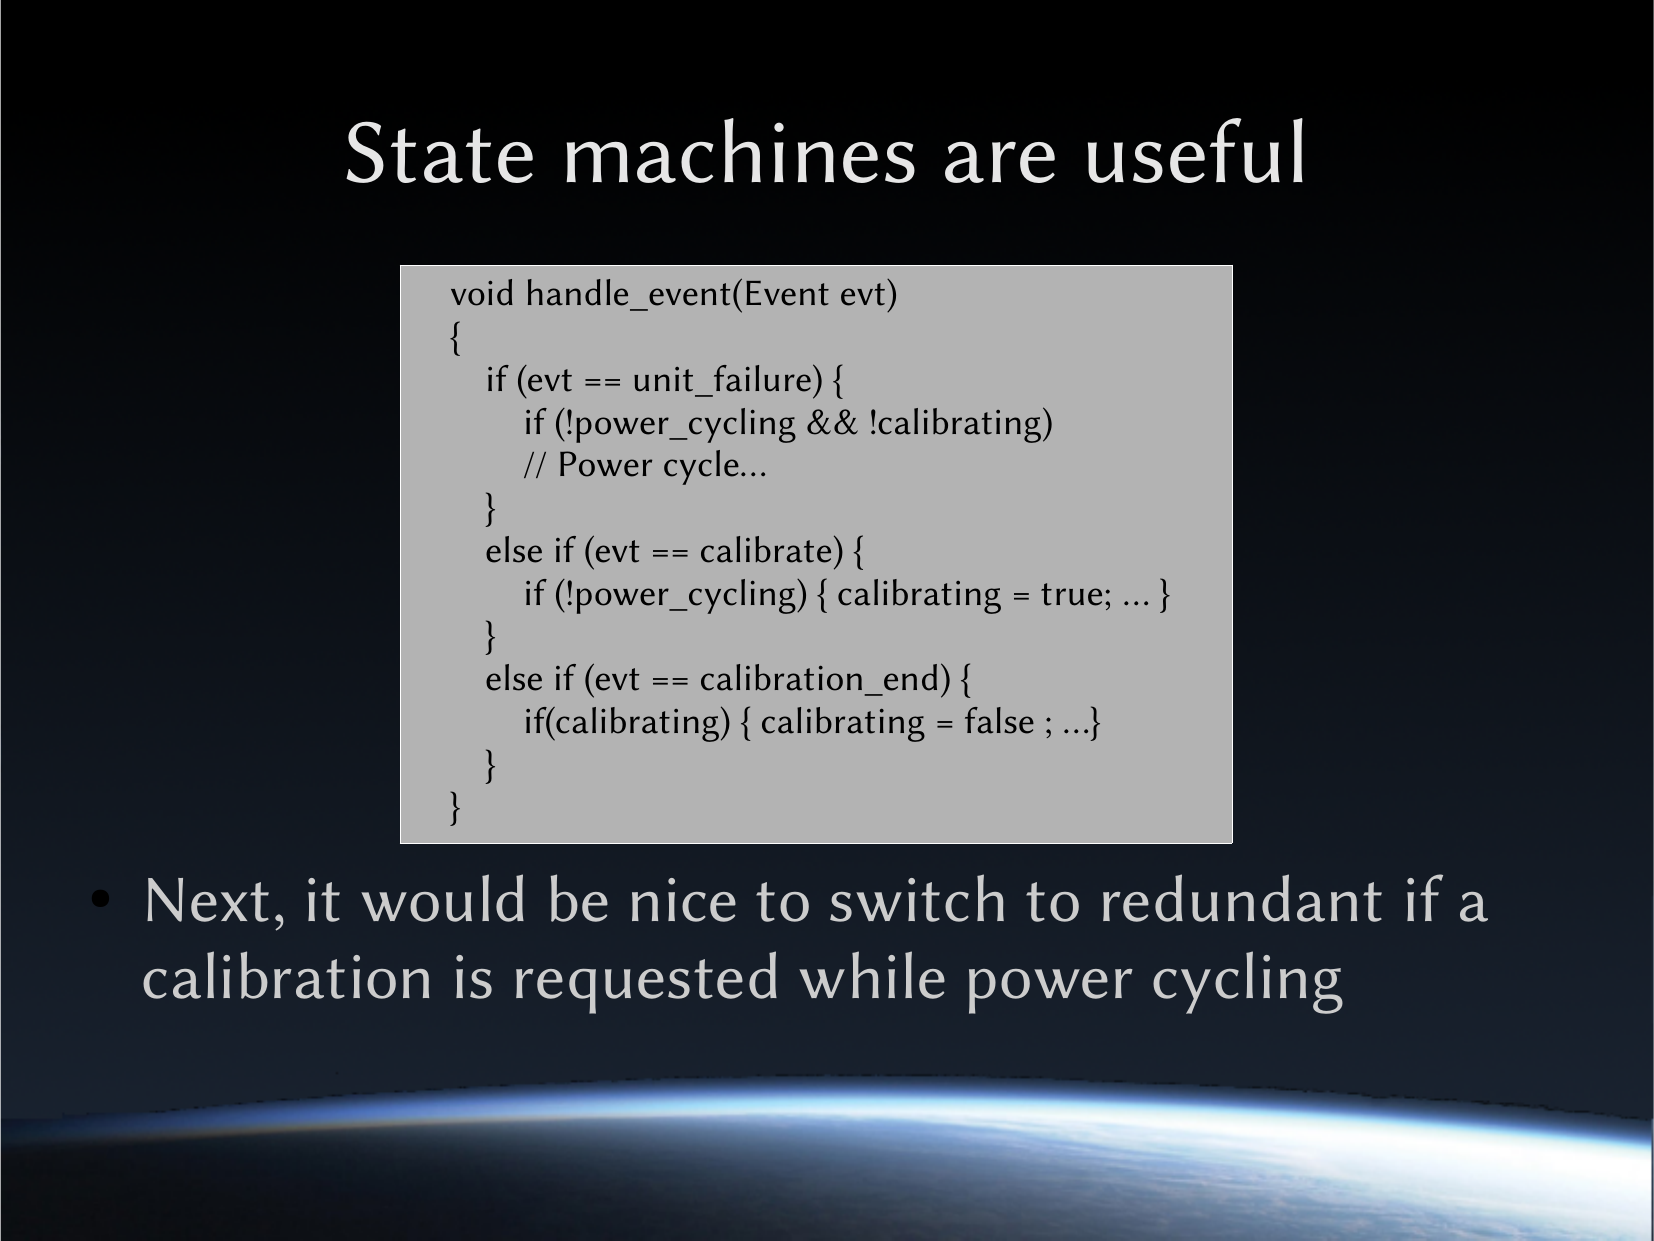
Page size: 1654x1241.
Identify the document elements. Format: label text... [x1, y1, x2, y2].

table_header void handle_event(Event evt) { if (evt == unit_failure) { if (!power_cycling && !calibrating) // Power cycle... } else if (evt == calibrate) { if (!power_cycling) { calibrating = true; … } } else if (evt == calibration_end) { if(calibrating) { calibrating = false ; ...} } } [401, 266, 1232, 843]
list Next, it would be nice to switch to redundant if a calibration is requested while power cycling [70, 862, 1526, 1087]
title State machines are useful [82, 49, 1571, 257]
picture [0, 0, 1654, 1241]
